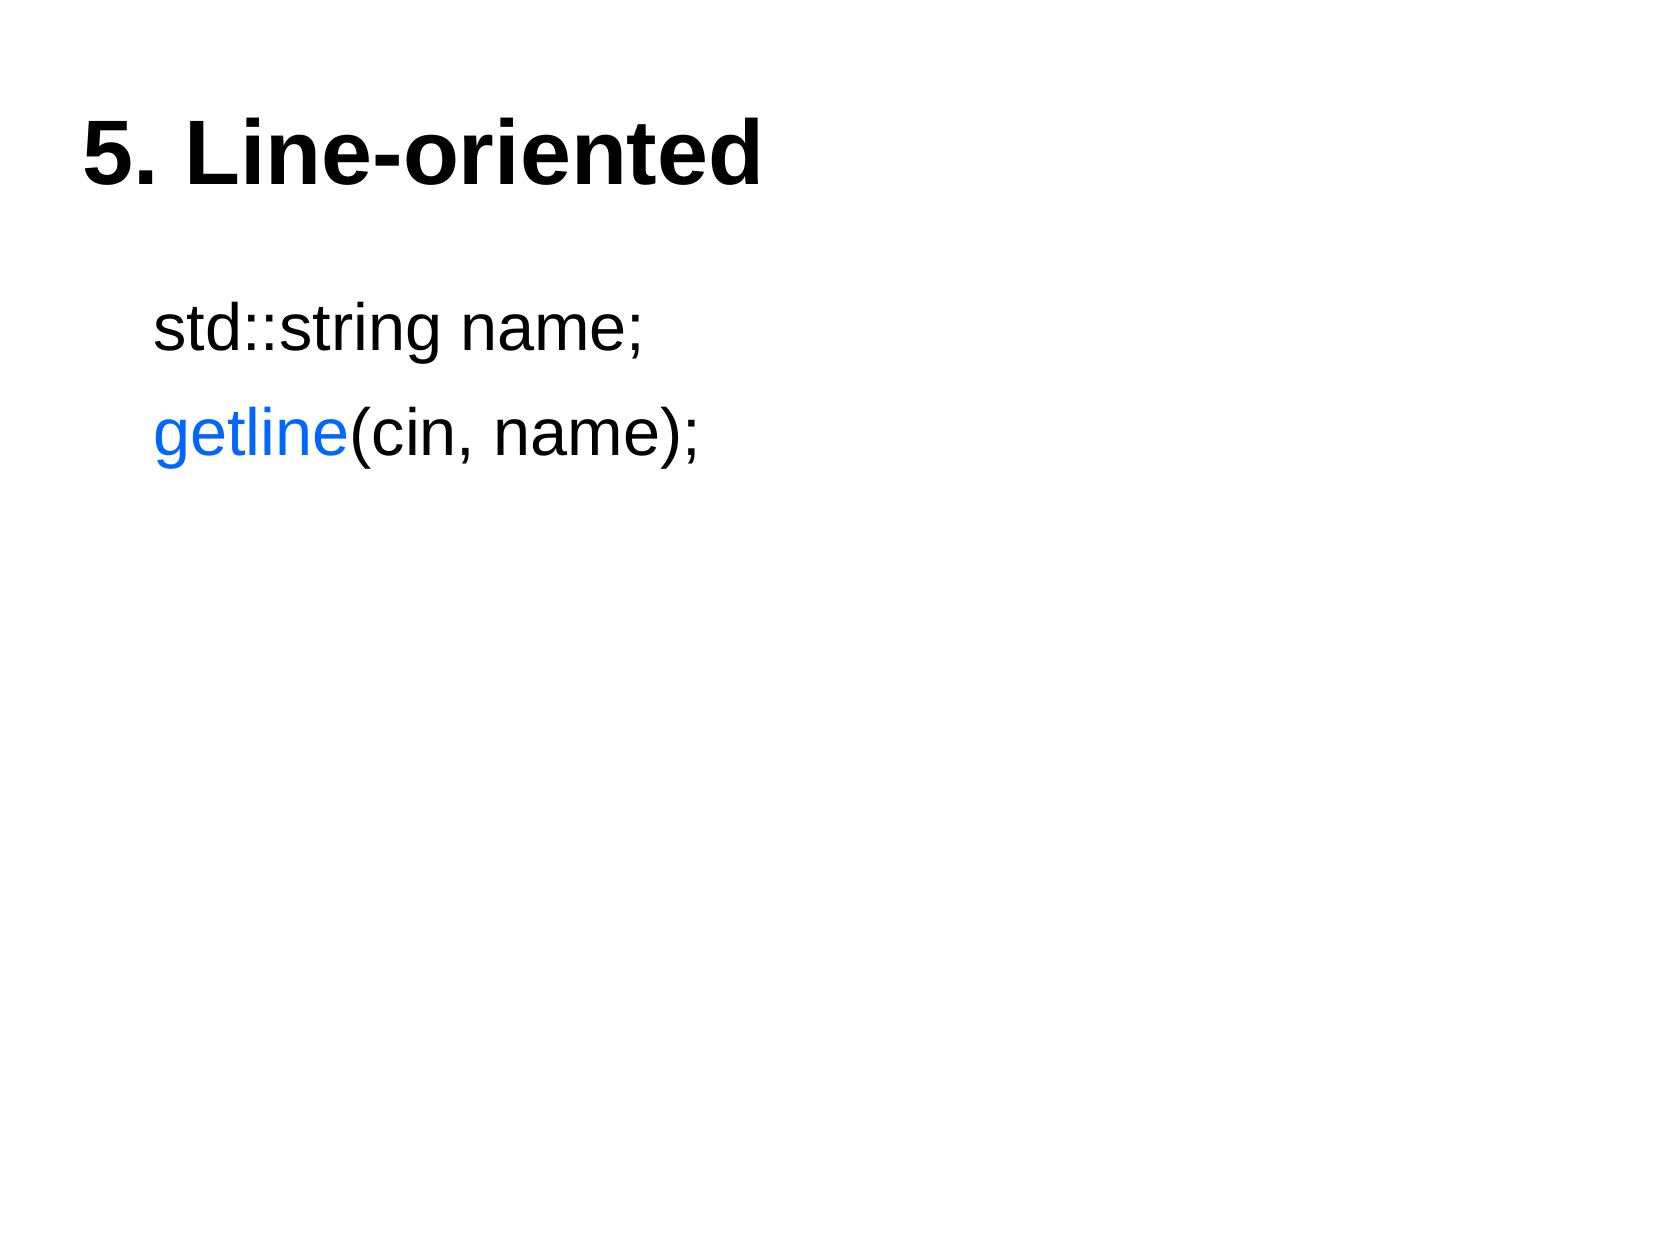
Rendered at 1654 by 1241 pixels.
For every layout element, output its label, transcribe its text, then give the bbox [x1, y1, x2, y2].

title 5. Line-oriented [82, 49, 1571, 257]
list std::string name; getline(cin, name); [82, 290, 1571, 1010]
